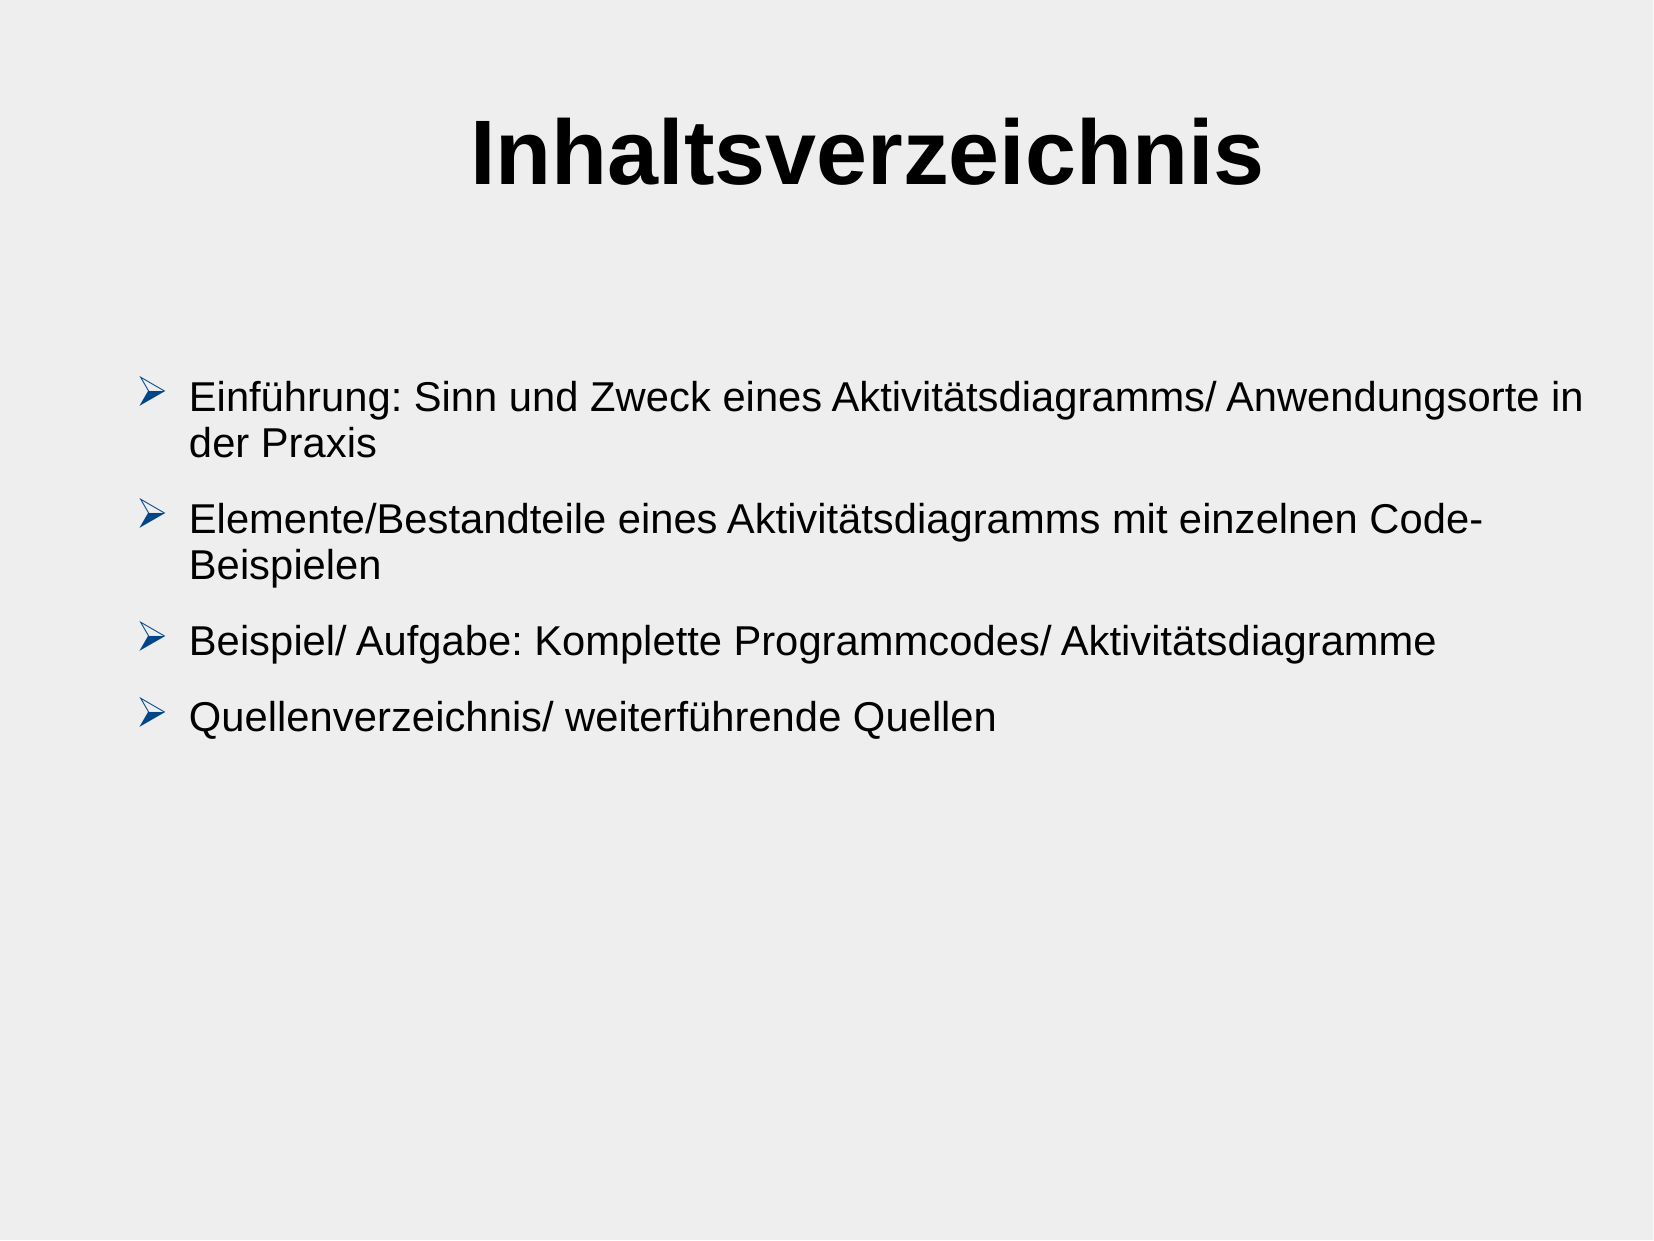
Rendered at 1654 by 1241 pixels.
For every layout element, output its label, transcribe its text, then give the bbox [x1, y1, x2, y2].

list Einführung: Sinn und Zweck eines Aktivitätsdiagramms/ Anwendungsorte in der Praxis Elemente/Bestandteile eines Aktivitätsdiagramms mit einzelnen Code-Beispielen Beispiel/ Aufgabe: Komplette Programmcodes/ Aktivitätsdiagramme Quellenverzeichnis/ weiterführende Quellen [118, 373, 1625, 1093]
title Inhaltsverzeichnis [124, 49, 1613, 257]
